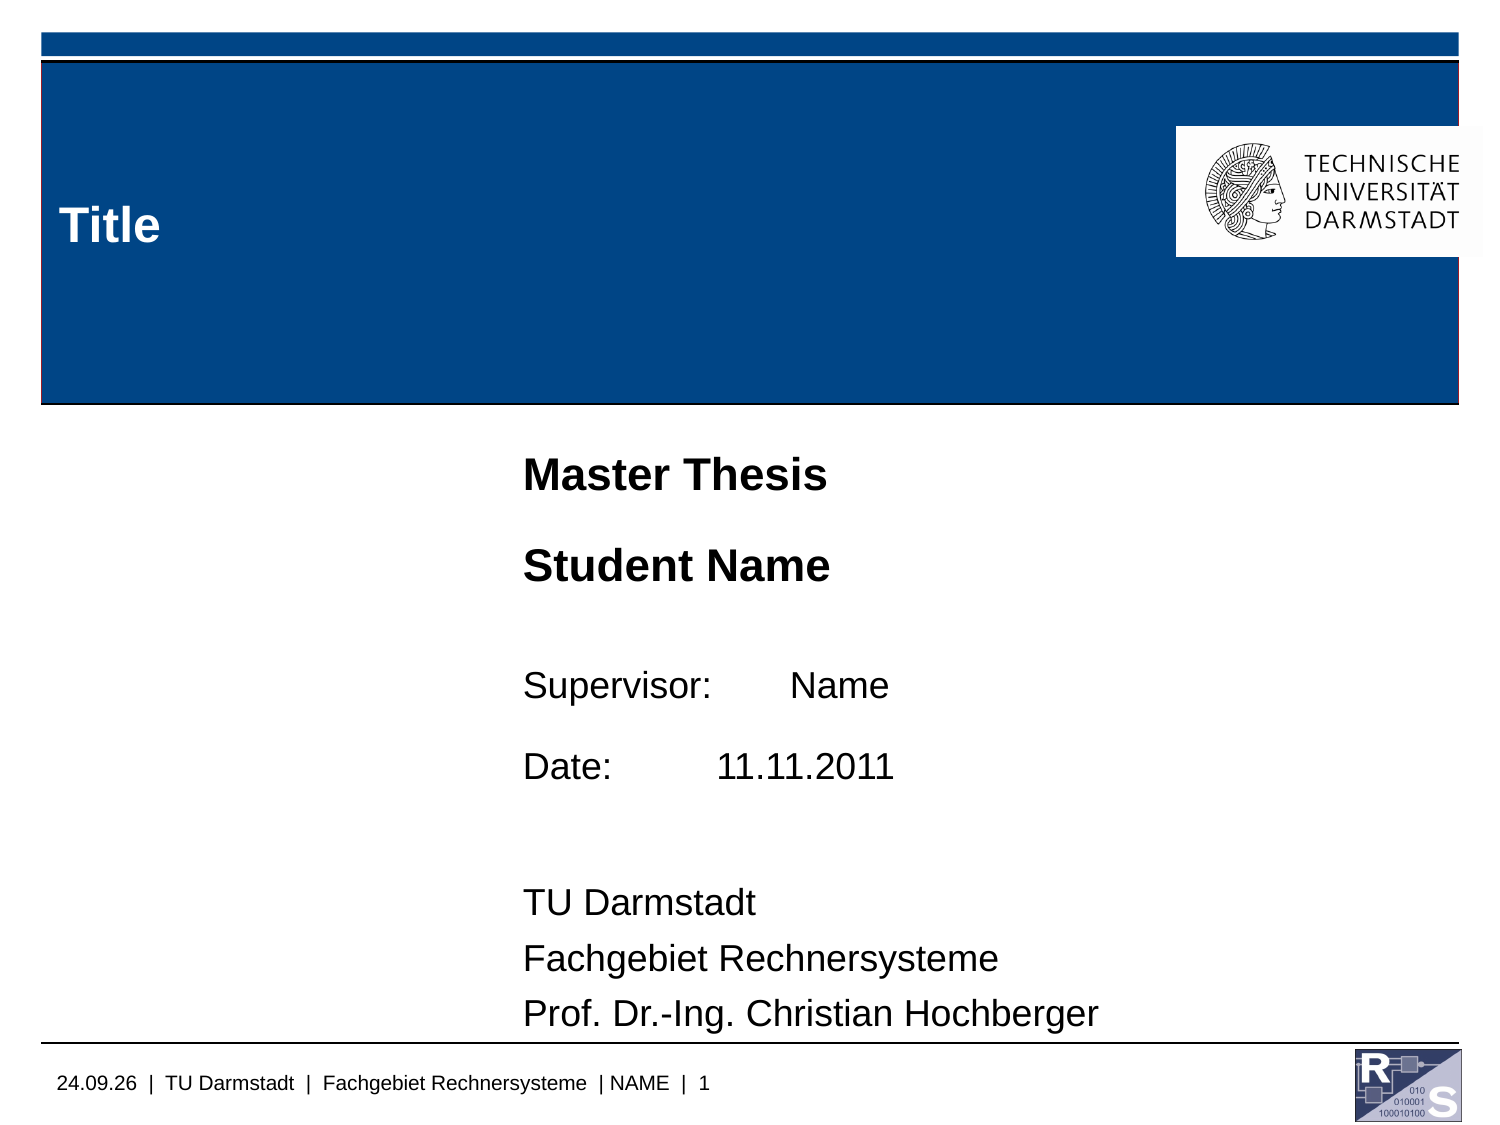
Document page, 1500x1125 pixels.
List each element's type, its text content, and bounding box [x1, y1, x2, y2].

title Title [59, 73, 1149, 378]
list Master Thesis Student Name Supervisor: Name Date: 11.11.2011 TU Darmstadt Fachgebiet Rechnersysteme Prof. Dr.-Ing. Christian Hochberger [437, 436, 1459, 1047]
picture [1355, 1049, 1462, 1122]
